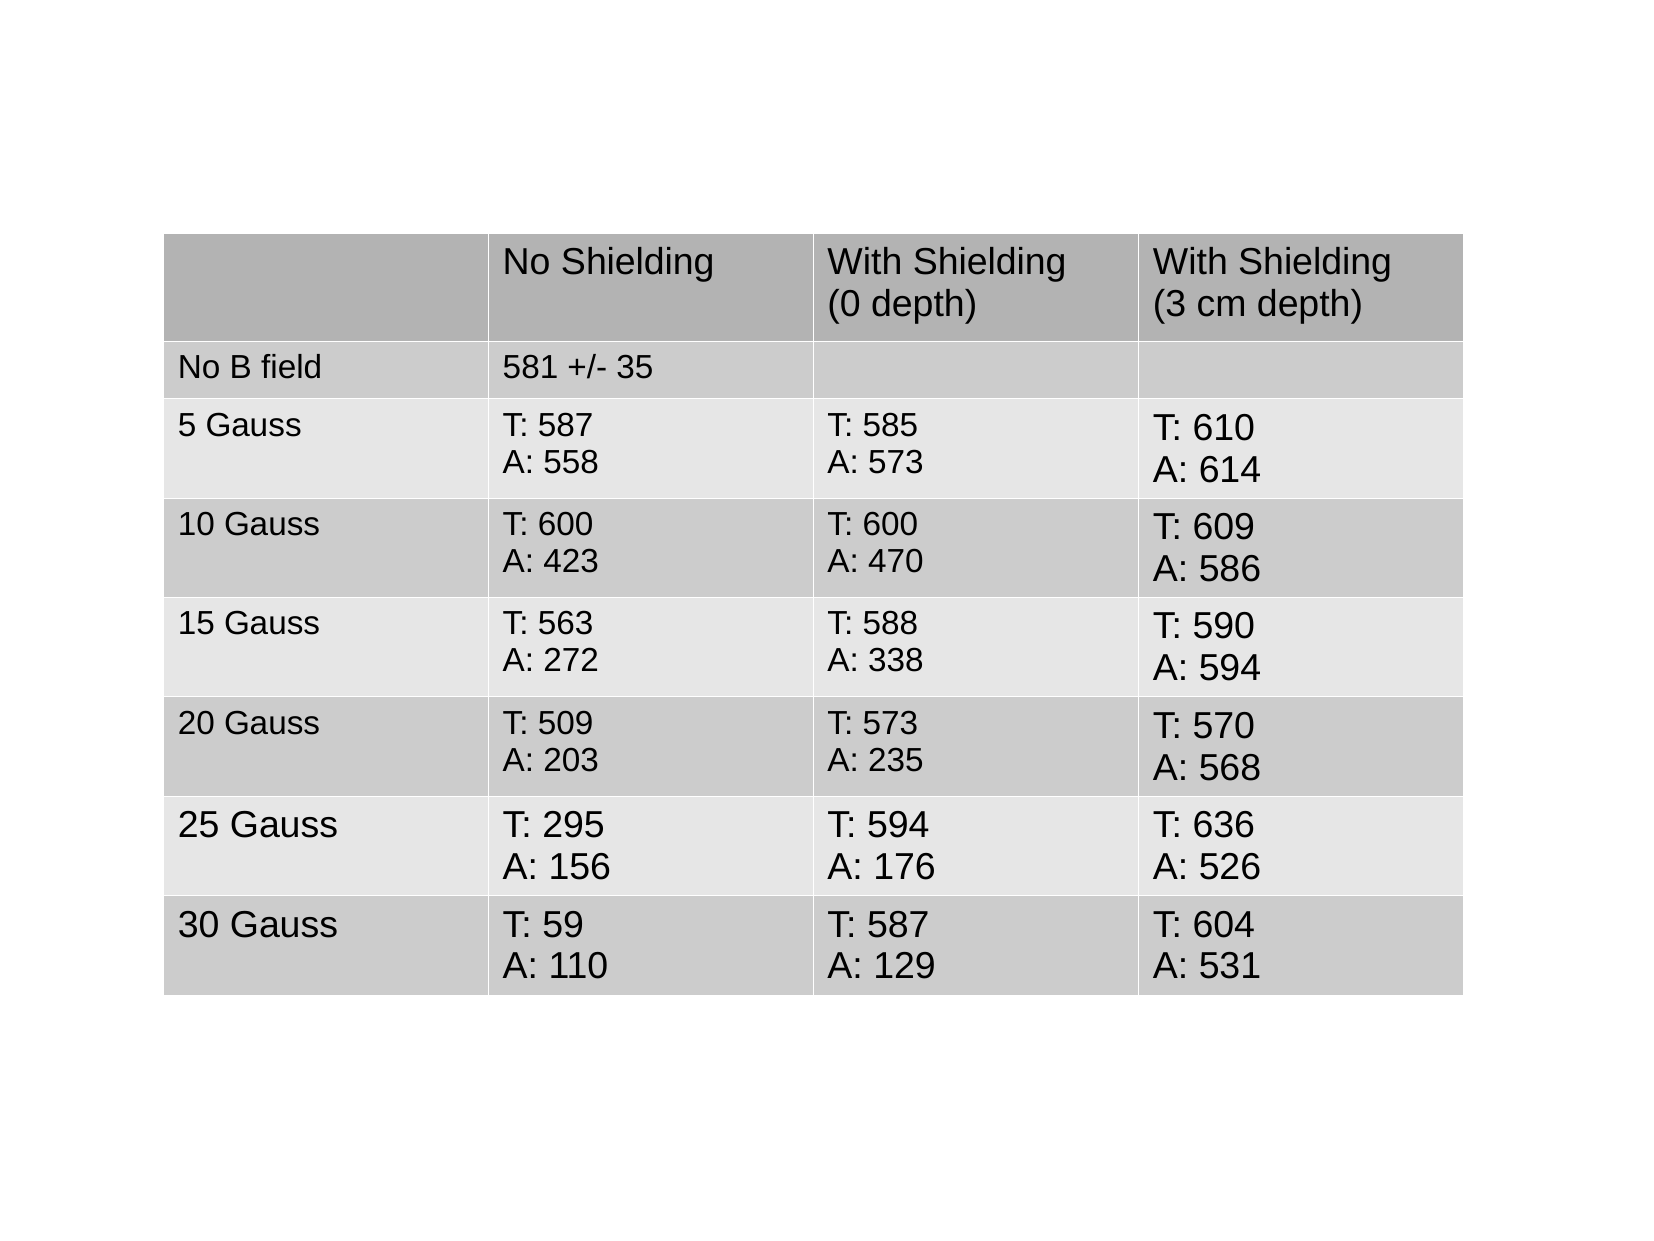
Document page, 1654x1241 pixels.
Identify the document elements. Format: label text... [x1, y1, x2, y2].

table_cell T: 509 A: 203 [489, 697, 813, 796]
table_cell [1139, 342, 1463, 398]
table_cell T: 610 A: 614 [1139, 399, 1463, 498]
table_cell 30 Gauss [164, 896, 488, 995]
table_cell T: 636 A: 526 [1139, 797, 1463, 895]
table_cell T: 600 A: 423 [489, 499, 813, 597]
table_cell 20 Gauss [164, 697, 488, 796]
table_cell 15 Gauss [164, 598, 488, 696]
table_cell T: 590 A: 594 [1139, 598, 1463, 696]
table_cell [814, 342, 1138, 398]
table_cell T: 600 A: 470 [814, 499, 1138, 597]
table_cell T: 609 A: 586 [1139, 499, 1463, 597]
table_header With Shielding (3 cm depth) [1139, 234, 1463, 341]
table_cell T: 604 A: 531 [1139, 896, 1463, 995]
table_cell T: 585 A: 573 [814, 399, 1138, 498]
table_cell T: 587 A: 558 [489, 399, 813, 498]
table_cell T: 570 A: 568 [1139, 697, 1463, 796]
table_cell T: 59 A: 110 [489, 896, 813, 995]
table_cell T: 295 A: 156 [489, 797, 813, 895]
table_cell 581 +/- 35 [489, 342, 813, 398]
table_cell T: 588 A: 338 [814, 598, 1138, 696]
table_cell T: 587 A: 129 [814, 896, 1138, 995]
table_cell 10 Gauss [164, 499, 488, 597]
table_cell No B field [164, 342, 488, 398]
table_cell 25 Gauss [164, 797, 488, 895]
table_cell T: 563 A: 272 [489, 598, 813, 696]
table_header No Shielding [489, 234, 813, 341]
table_header With Shielding (0 depth) [814, 234, 1138, 341]
table_cell 5 Gauss [164, 399, 488, 498]
table_cell T: 594 A: 176 [814, 797, 1138, 895]
table_header [164, 234, 488, 341]
table_cell T: 573 A: 235 [814, 697, 1138, 796]
